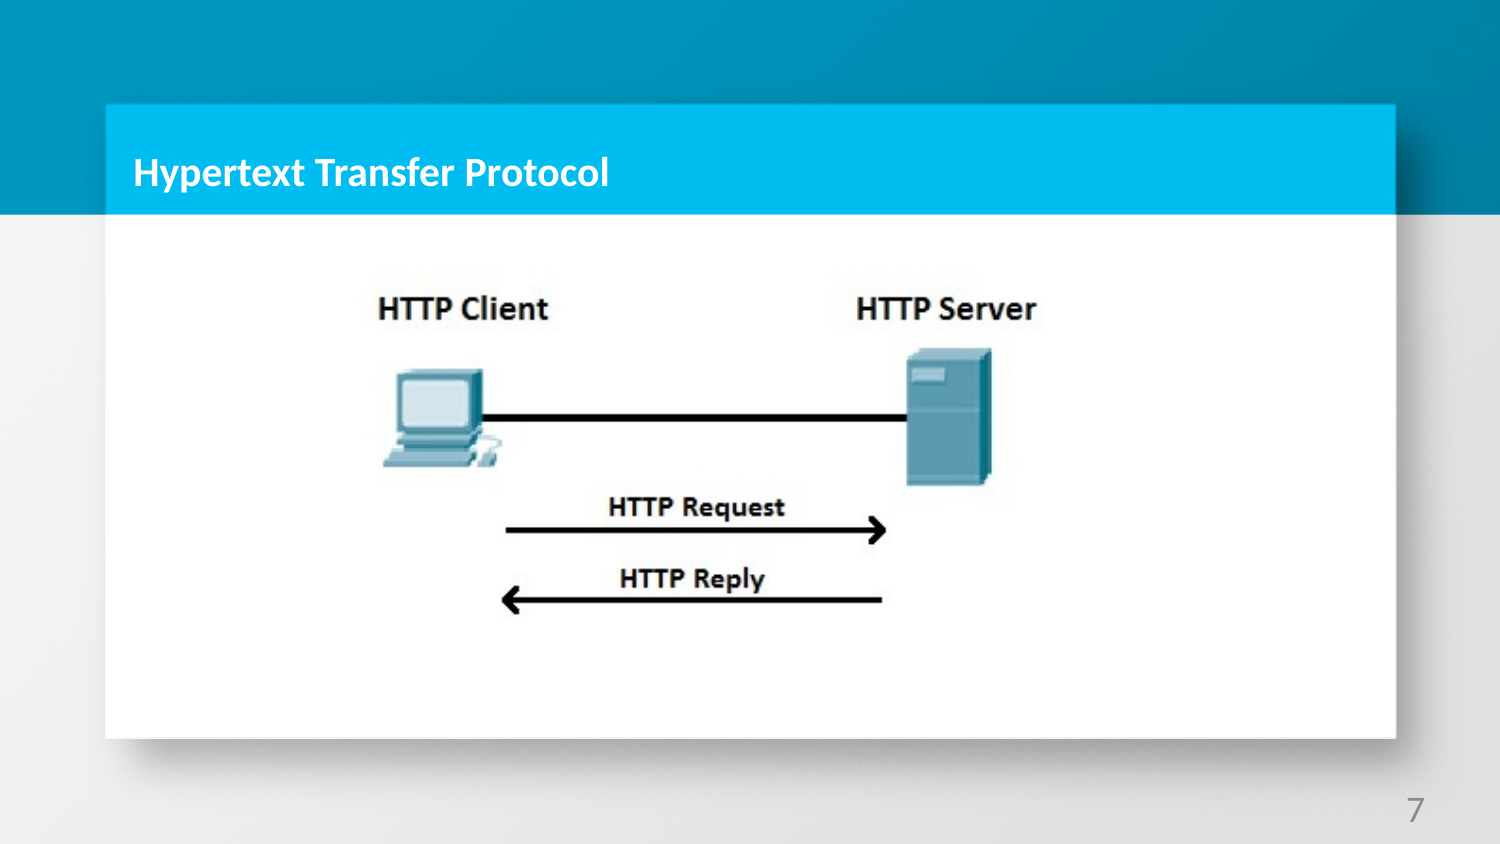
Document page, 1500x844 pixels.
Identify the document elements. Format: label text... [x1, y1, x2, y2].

title Hypertext Transfer Protocol [131, 142, 901, 196]
picture [0, 215, 1500, 844]
